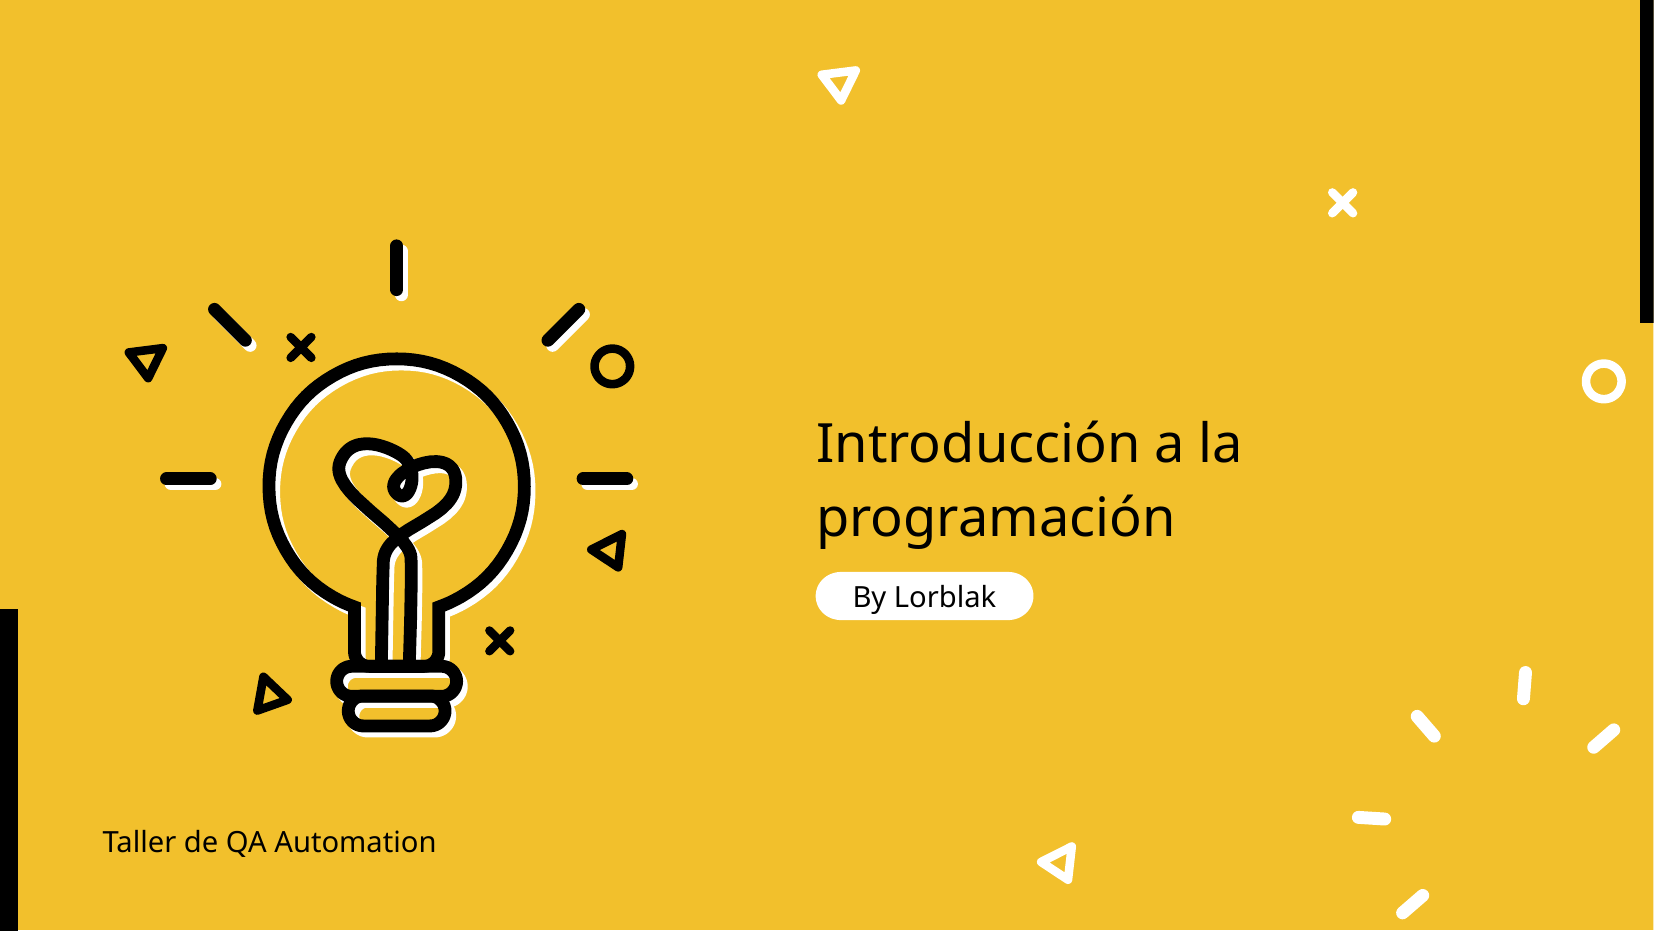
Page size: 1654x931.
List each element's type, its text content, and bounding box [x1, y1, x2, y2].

text_box Taller de QA Automation [102, 800, 763, 881]
text_box By Lorblak [815, 571, 1034, 621]
title Introducción a la programación [816, 404, 1454, 553]
